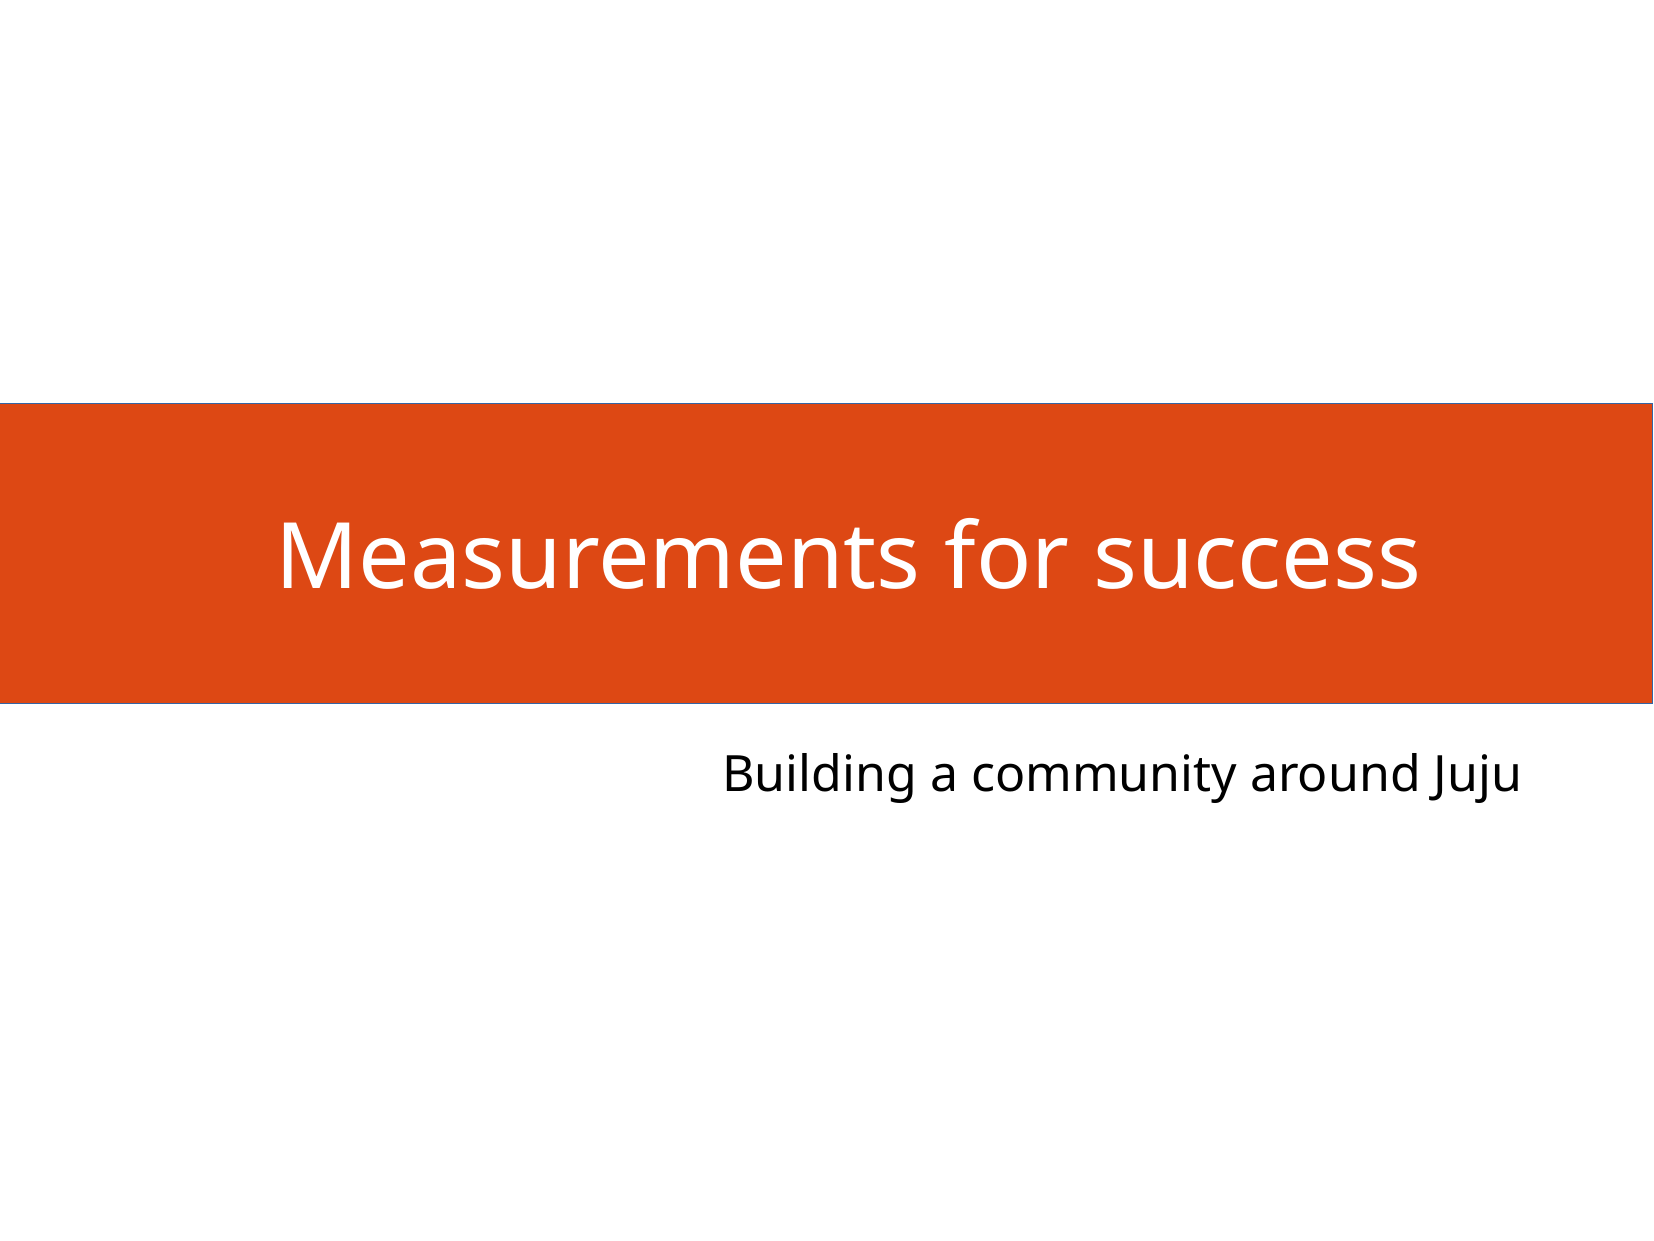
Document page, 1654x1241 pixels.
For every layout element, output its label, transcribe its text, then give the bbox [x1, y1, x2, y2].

title Measurements for success [105, 449, 1593, 657]
subtitle Building a community around Juju [675, 720, 1571, 826]
